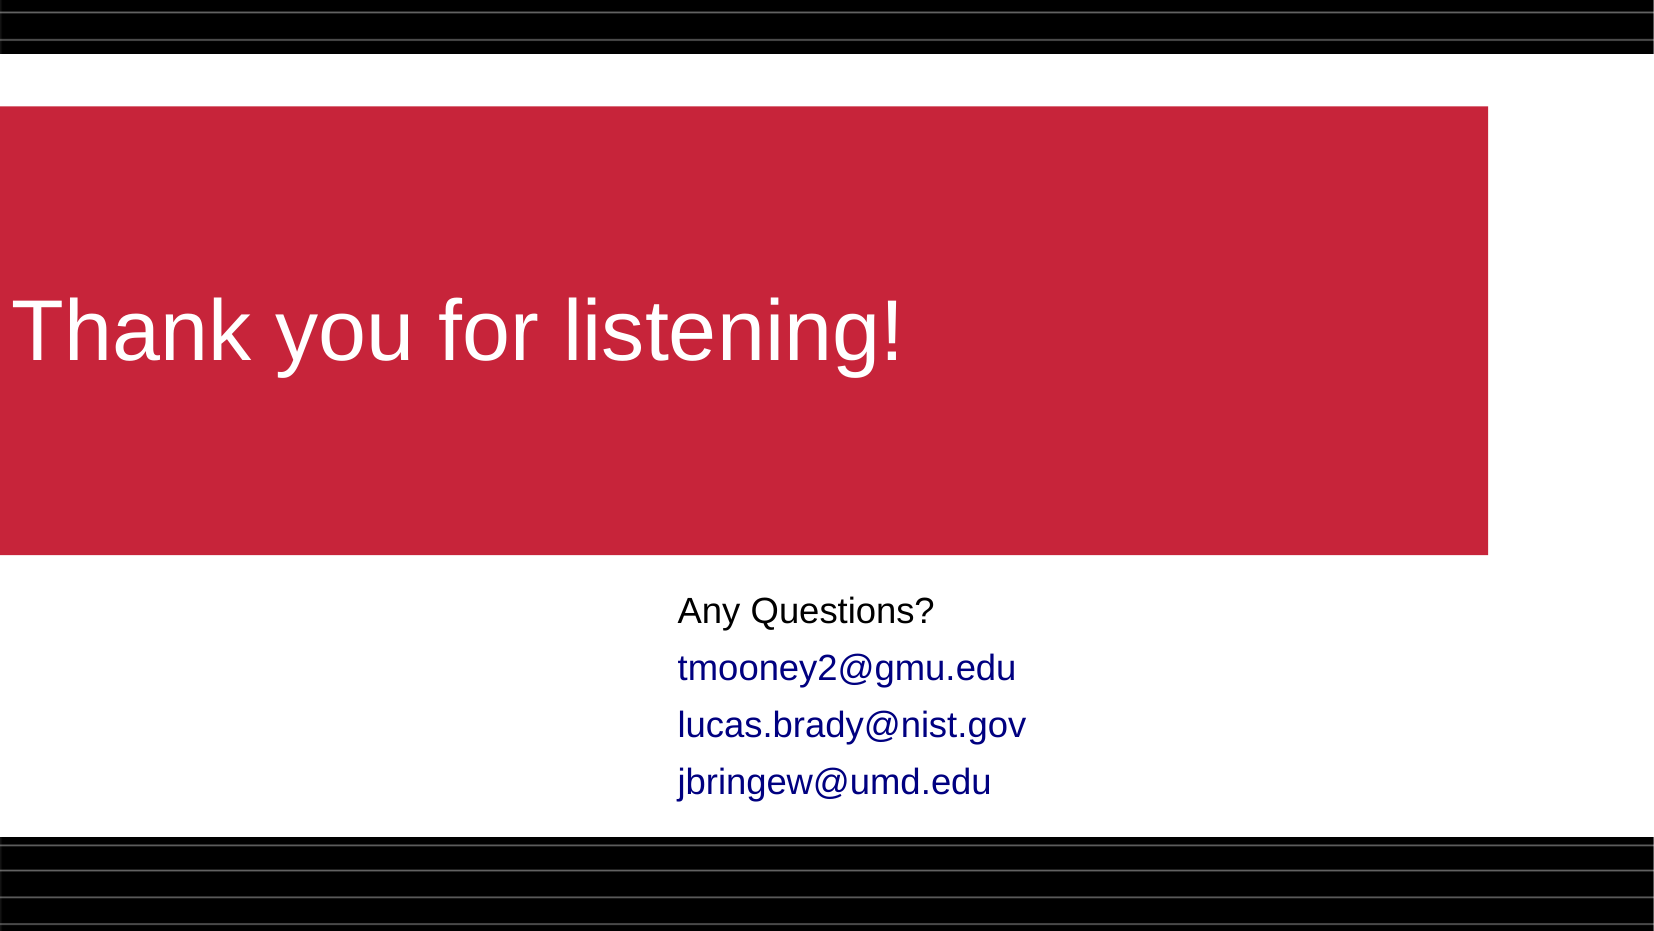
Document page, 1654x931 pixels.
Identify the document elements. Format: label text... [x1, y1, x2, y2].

list Any Questions? tmooney2@gmu.edu lucas.brady@nist.gov jbringew@umd.edu [625, 590, 1489, 804]
picture [0, 837, 1654, 931]
picture [0, 0, 1654, 54]
title Thank you for listening! [0, 106, 1489, 556]
